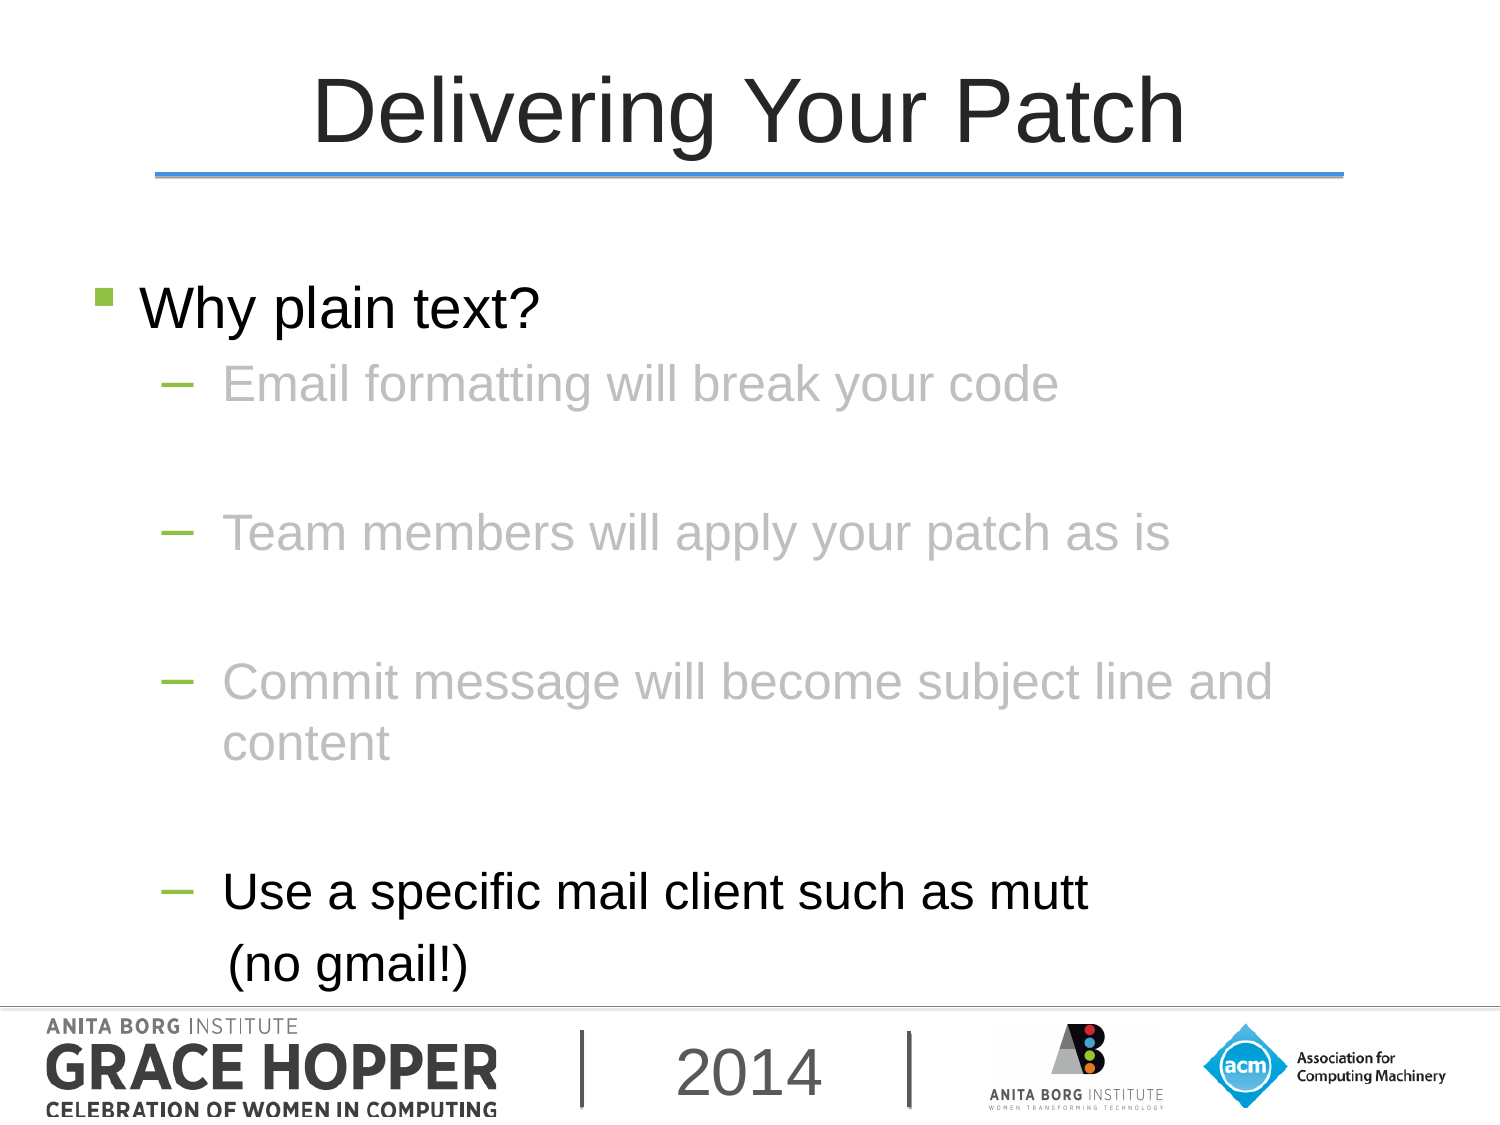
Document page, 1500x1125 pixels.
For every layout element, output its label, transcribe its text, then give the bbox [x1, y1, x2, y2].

list Why plain text? Email formatting will break your code Team members will apply your patch as is Commit message will become subject line and content Use a specific mail client such as mutt (no gmail!) [75, 262, 1425, 1005]
picture [989, 1024, 1163, 1110]
title Delivering Your Patch [75, 19, 1425, 191]
